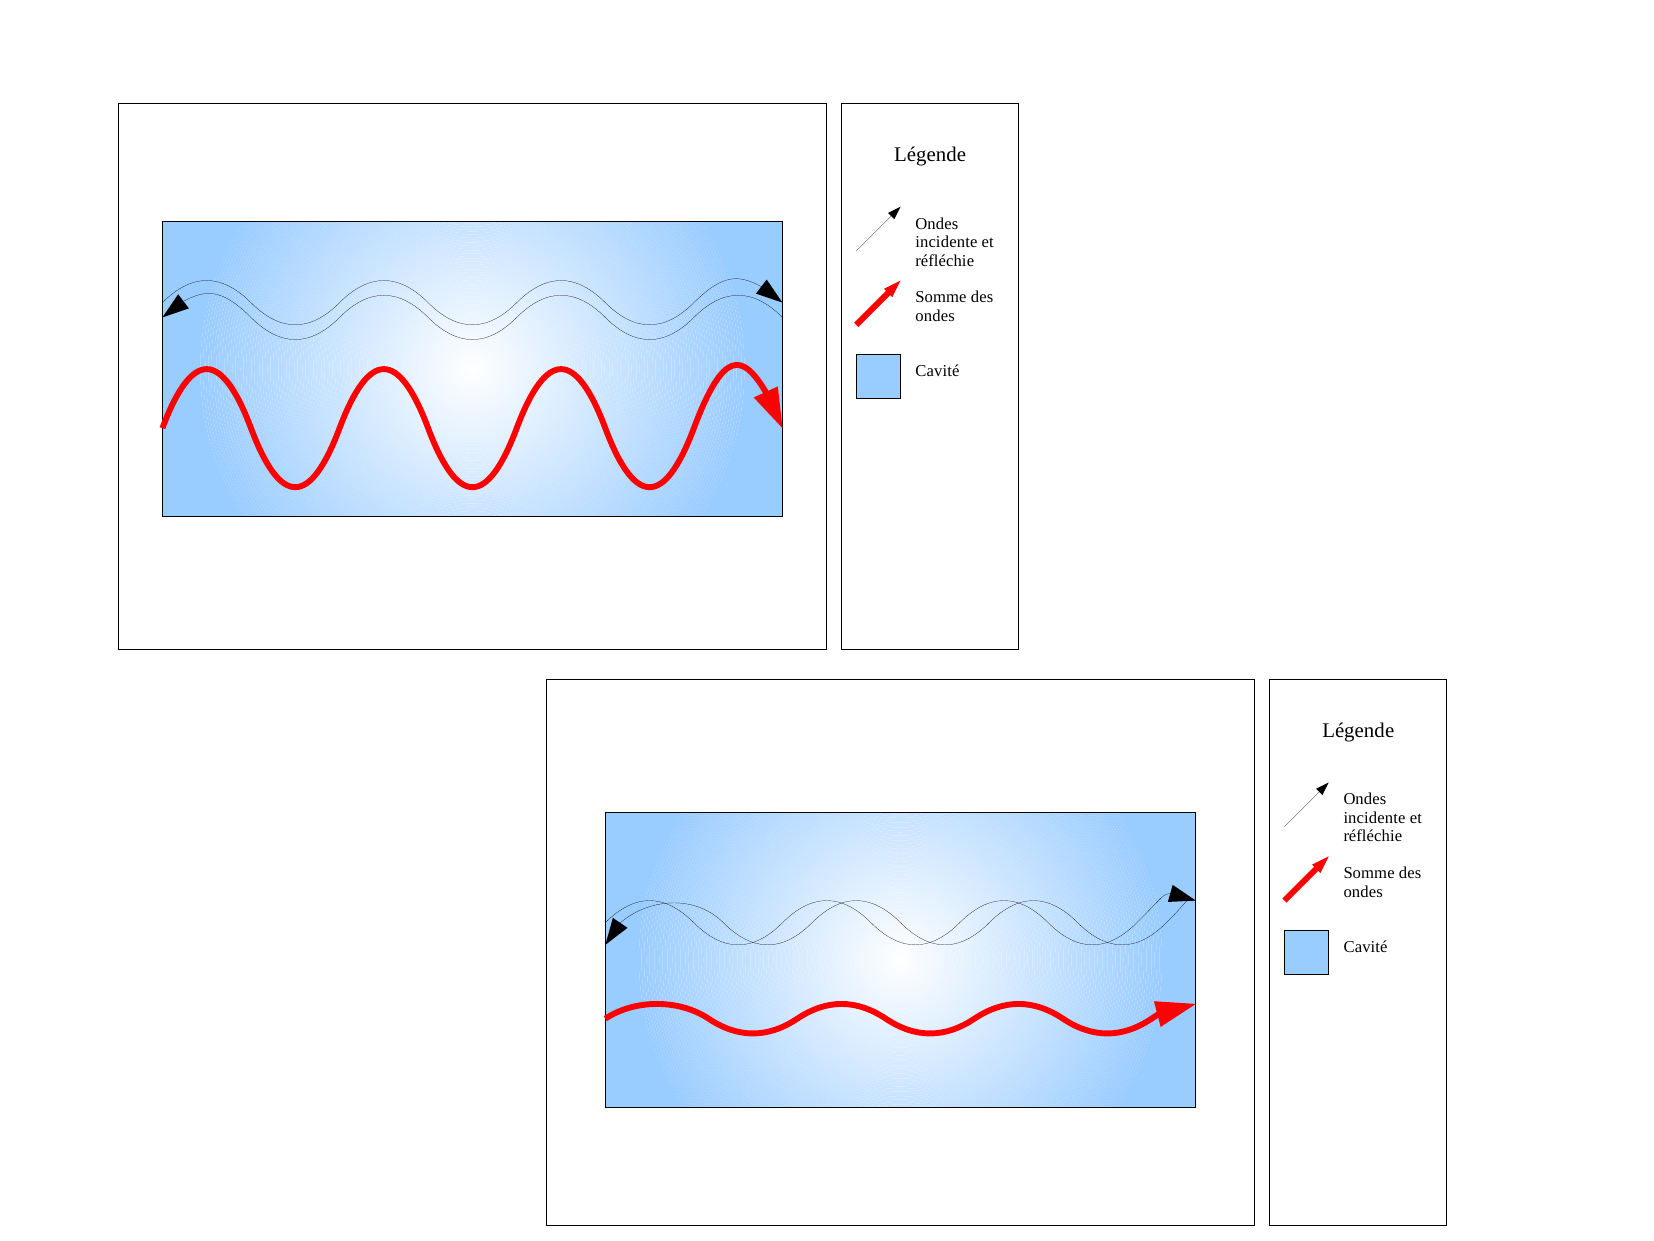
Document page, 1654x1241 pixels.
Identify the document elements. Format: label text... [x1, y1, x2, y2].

text_box [856, 354, 900, 399]
text_box Cavité [1328, 930, 1447, 1226]
text_box Ondes incidente et réfléchie [1328, 782, 1447, 856]
text_box Somme des ondes [1328, 856, 1447, 930]
text_box Ondes incidente et réfléchie [900, 206, 1019, 280]
text_box Légende [841, 103, 1019, 650]
text_box Somme des ondes [900, 280, 1019, 354]
text_box [1284, 930, 1328, 975]
text_box Cavité [900, 354, 1019, 650]
text_box Légende [1269, 679, 1447, 1226]
text_box [546, 679, 1255, 1226]
text_box [118, 103, 827, 650]
